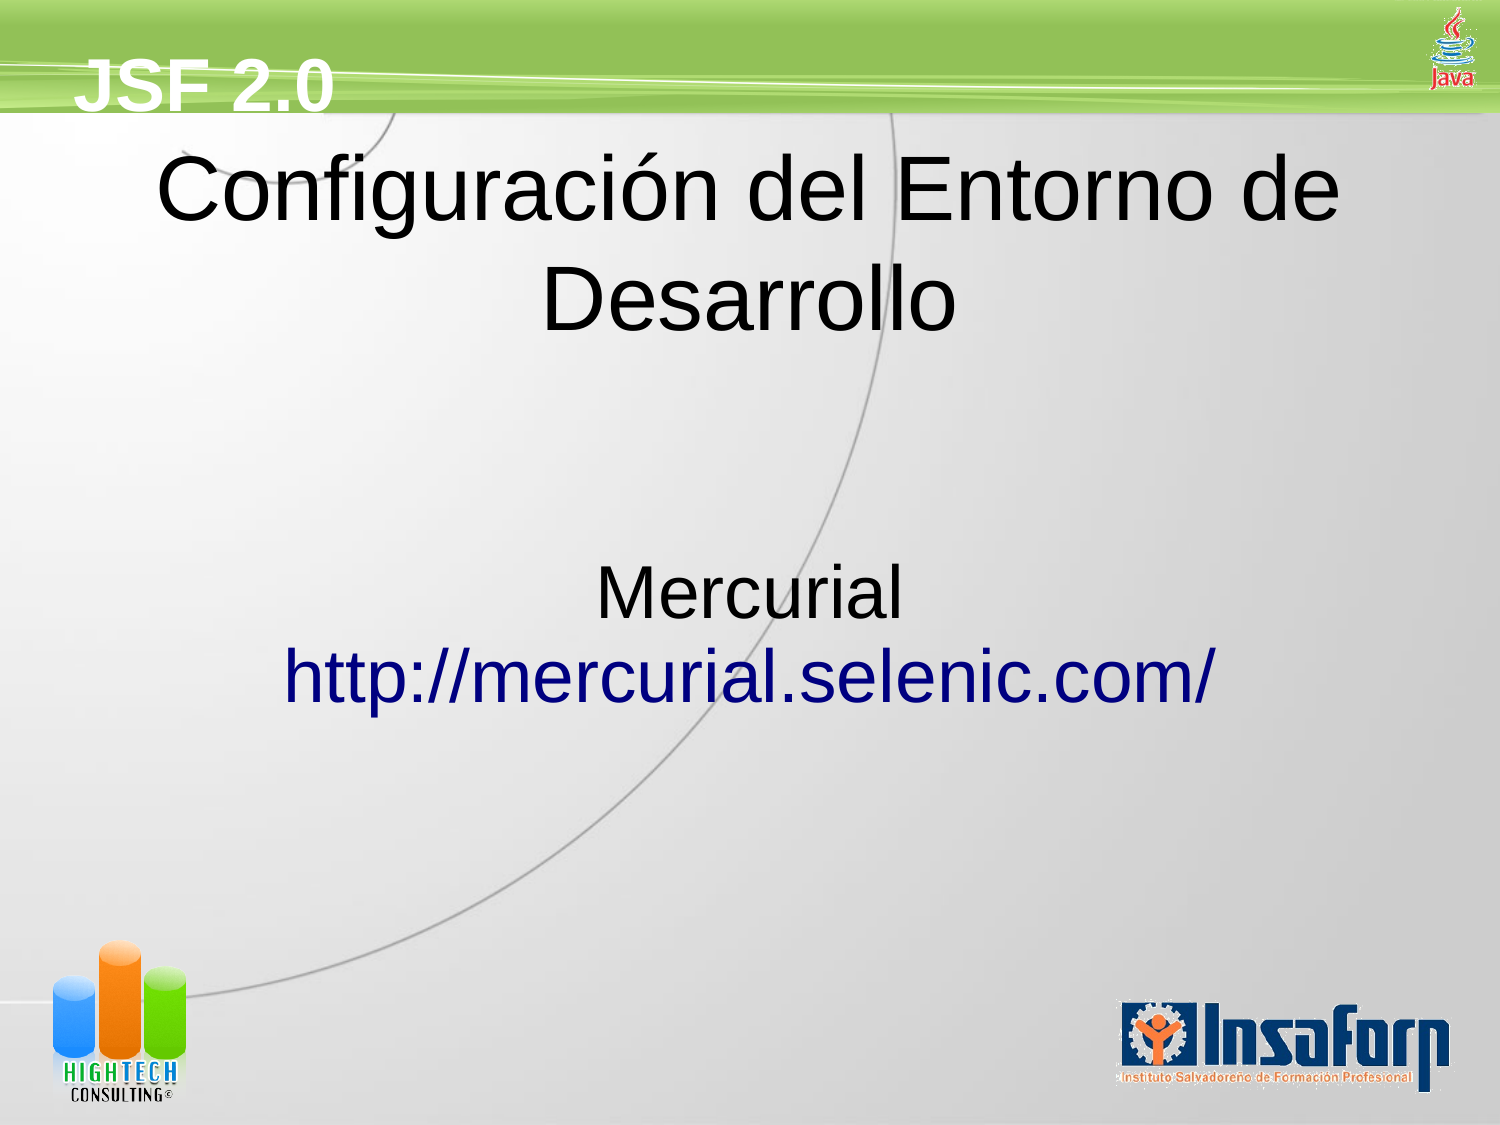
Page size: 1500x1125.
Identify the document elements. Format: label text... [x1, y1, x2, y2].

picture [0, 0, 1500, 1125]
subtitle Mercurial http://mercurial.selenic.com/ [75, 263, 1425, 1006]
text_box Configuración del Entorno de Desarrollo [75, 136, 1425, 263]
text_box JSF 2.0 [58, 29, 473, 129]
